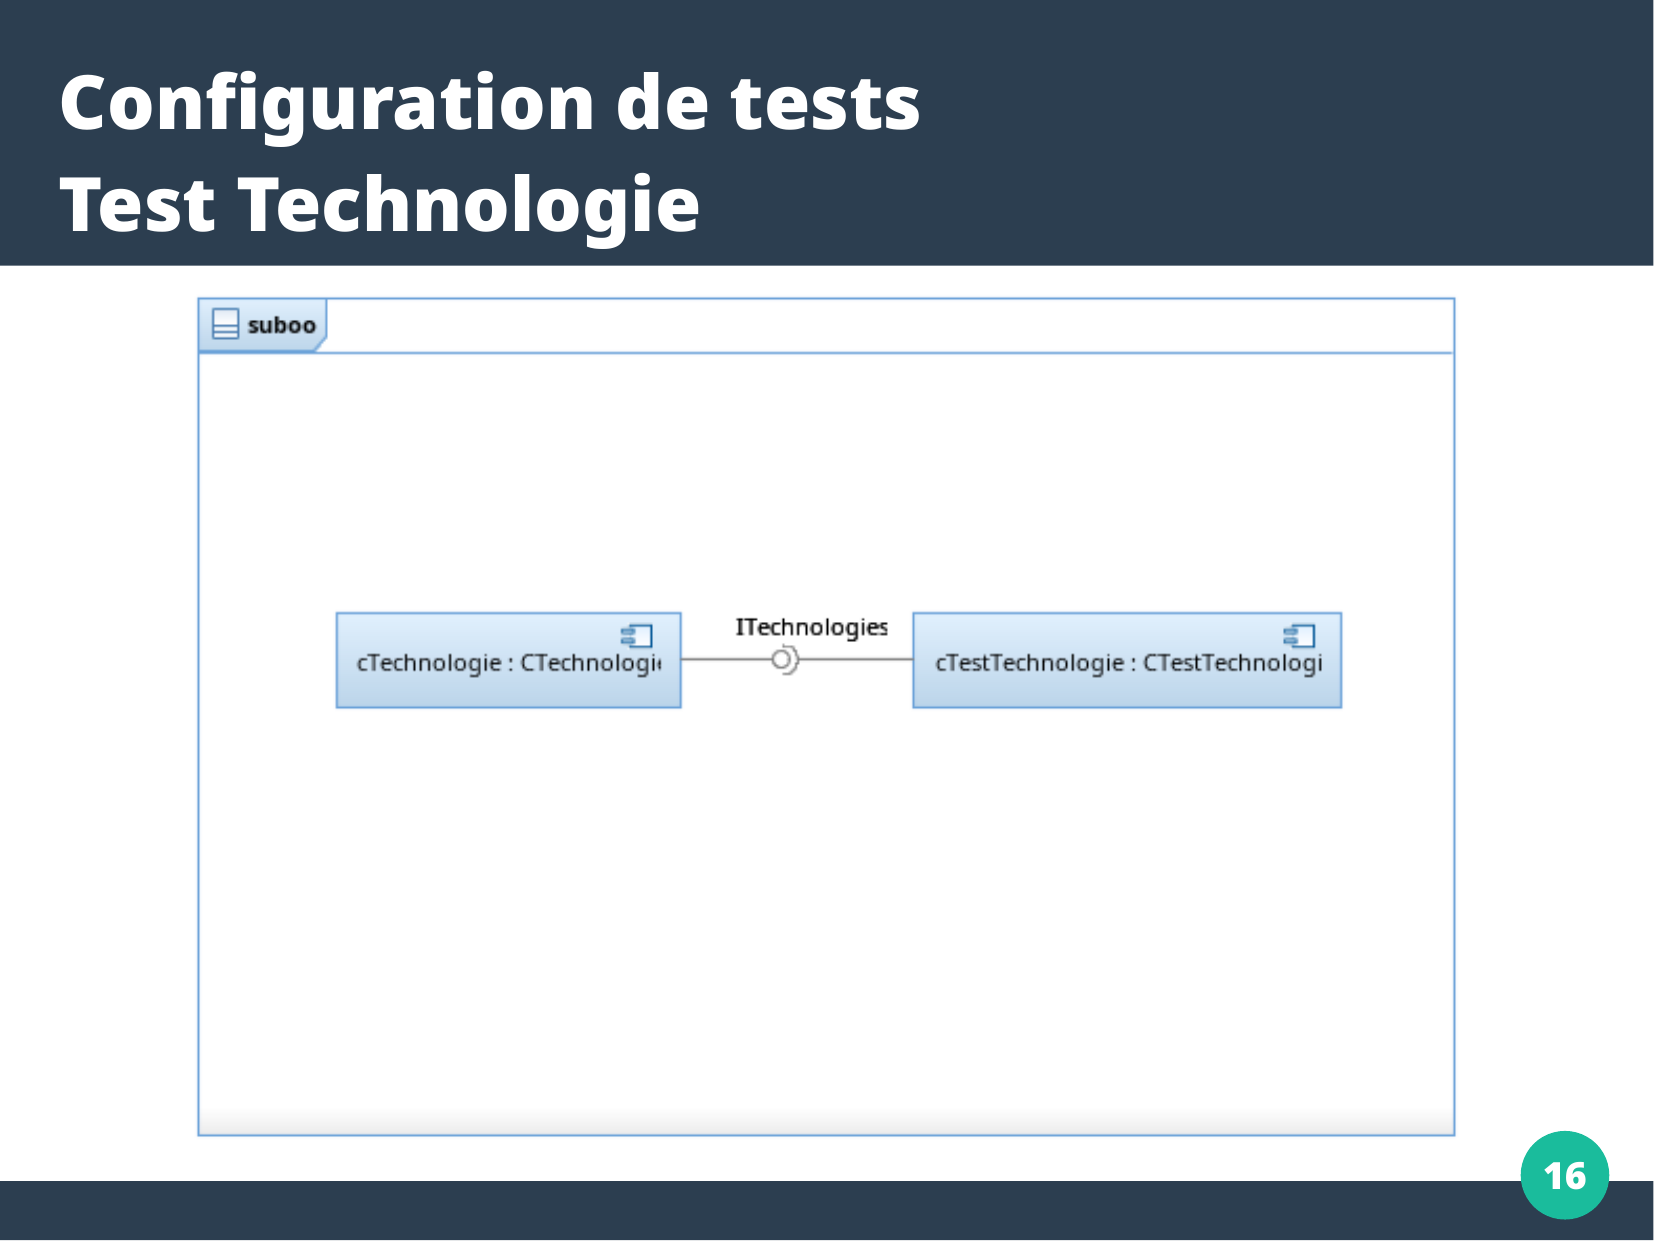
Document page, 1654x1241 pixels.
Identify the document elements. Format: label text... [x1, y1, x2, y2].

picture [177, 277, 1477, 1158]
title Configuration de tests Test Technologie [59, 49, 1595, 207]
